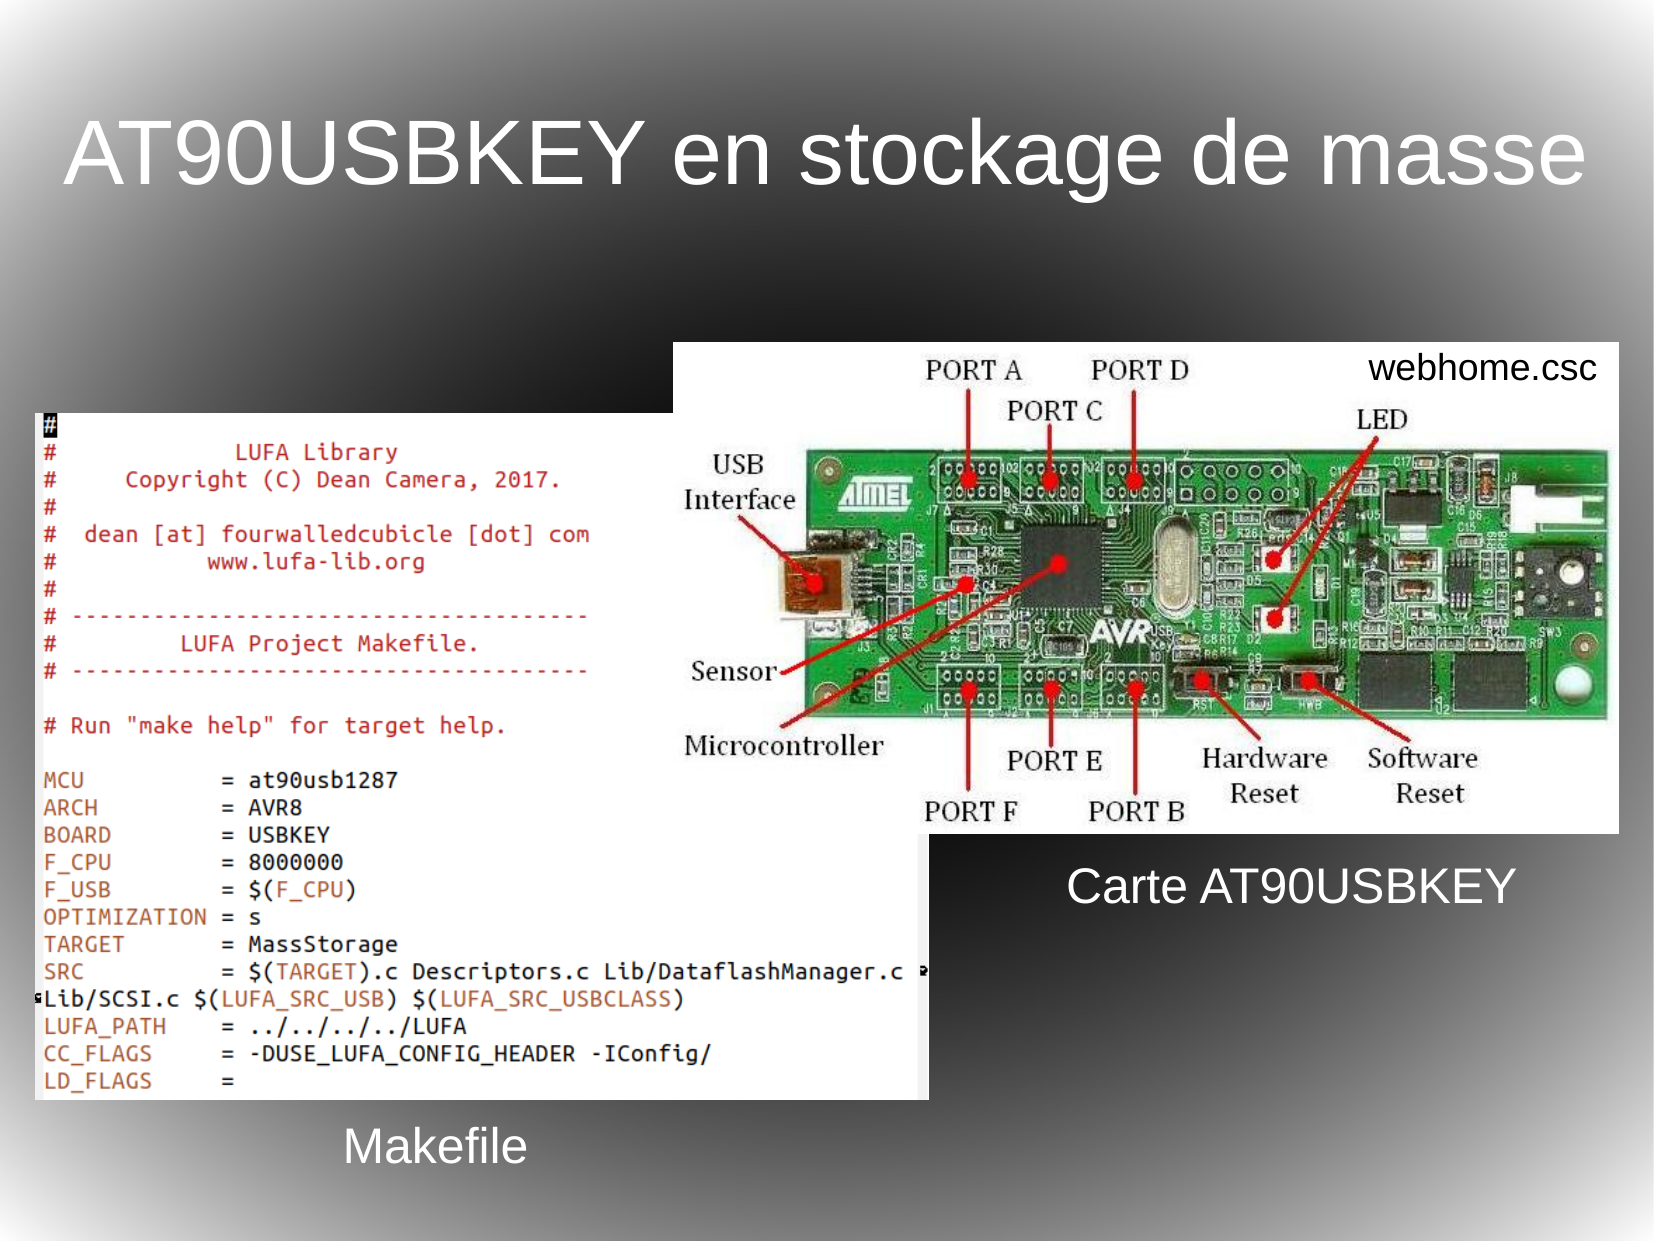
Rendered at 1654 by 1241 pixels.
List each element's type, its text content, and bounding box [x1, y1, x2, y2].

text_box Carte AT90USBKEY [1051, 850, 1533, 922]
title AT90USBKEY en stockage de masse [59, 49, 1595, 257]
text_box Makefile [327, 1110, 544, 1182]
text_box webhome.csc [1353, 338, 1613, 396]
picture [0, 0, 1654, 1241]
